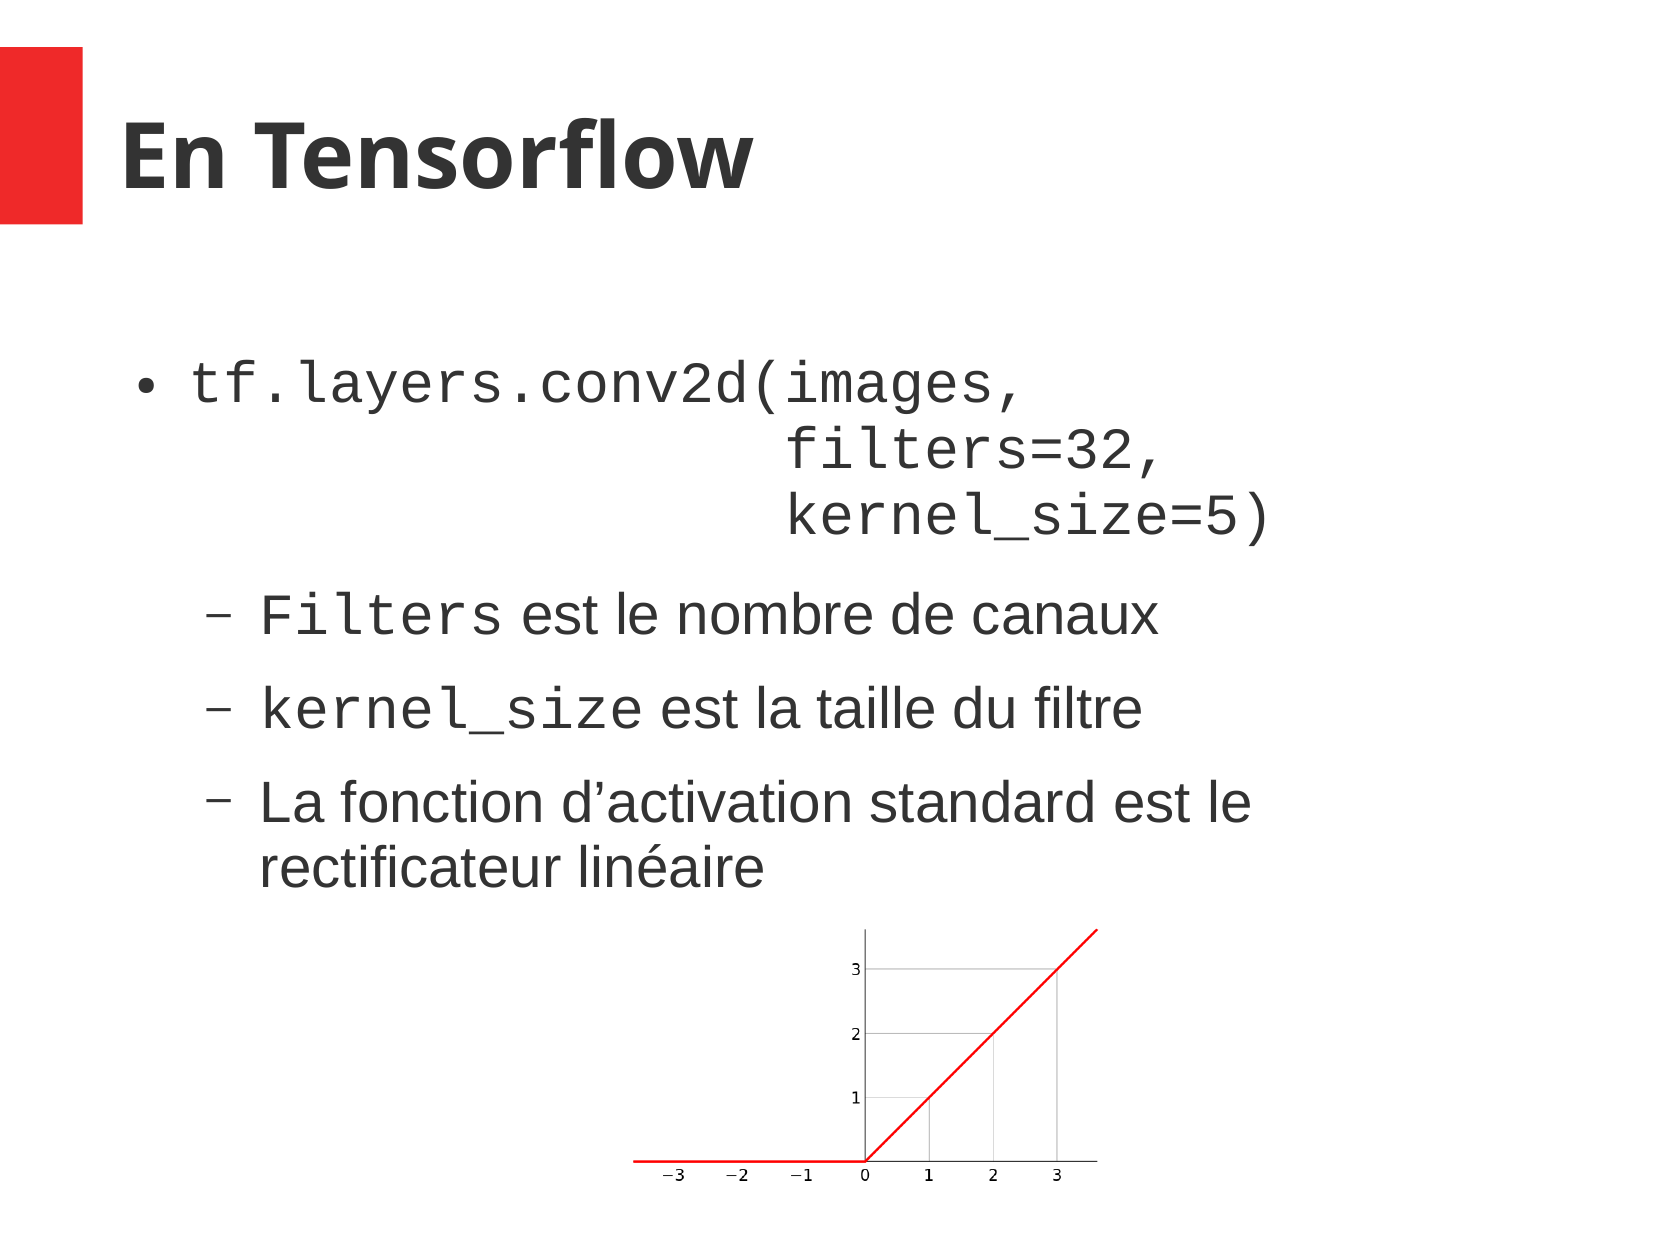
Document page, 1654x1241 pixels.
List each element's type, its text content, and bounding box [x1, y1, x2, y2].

picture [625, 921, 1105, 1193]
title En Tensorflow [118, 49, 1571, 257]
list tf.layers.conv2d(images, filters=32, kernel_size=5) Filters est le nombre de canaux kernel_size est la taille du filtre La fonction d’activation standard est le rectificateur linéaire [118, 354, 1536, 1074]
